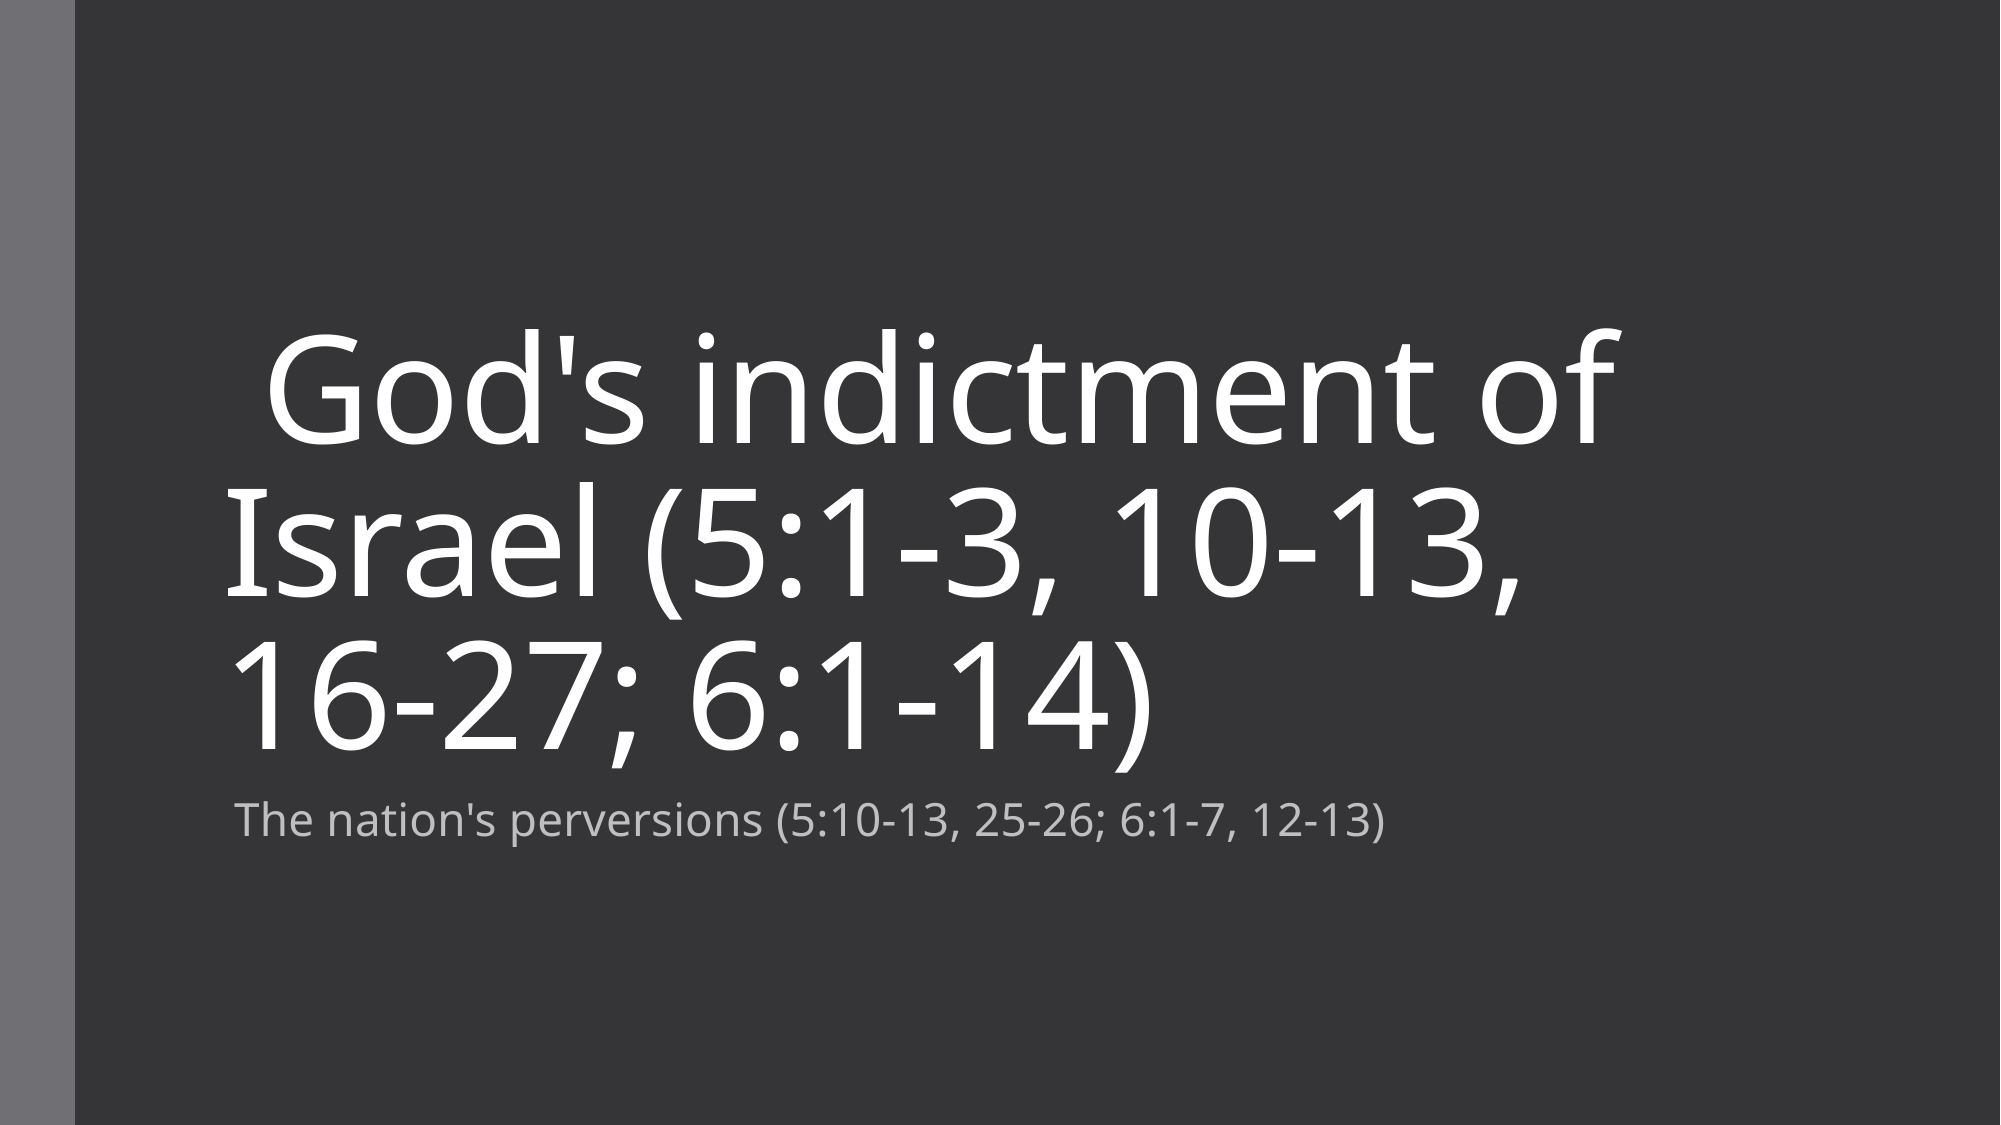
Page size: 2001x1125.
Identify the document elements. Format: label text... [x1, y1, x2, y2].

subtitle The nation's perversions (5:10-13, 25-26; 6:1-7, 12-13) [206, 787, 1752, 1066]
title God's indictment of Israel (5:1-3, 10-13, 16-27; 6:1-14) [206, 124, 1752, 787]
